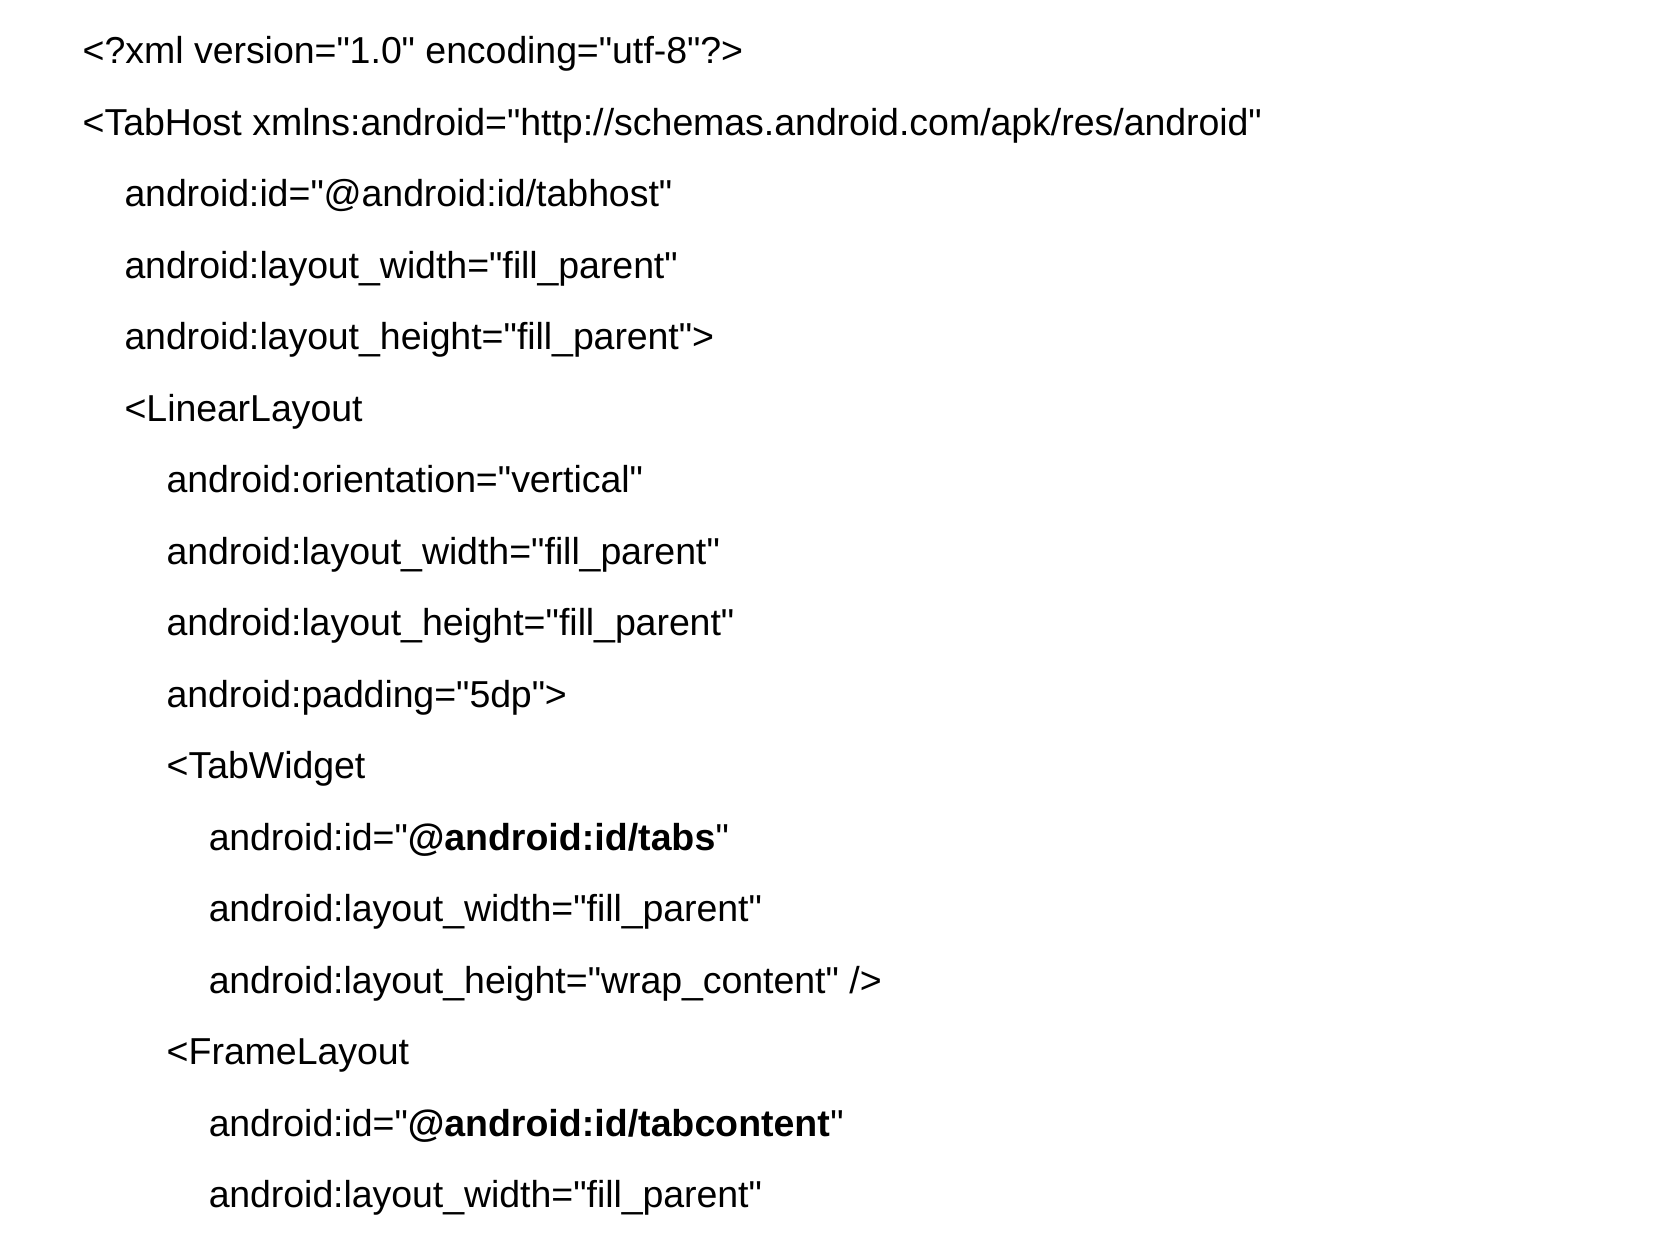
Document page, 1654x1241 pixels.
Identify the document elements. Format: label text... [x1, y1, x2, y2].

list <?xml version="1.0" encoding="utf-8"?> <TabHost xmlns:android="http://schemas.android.com/apk/res/android" android:id="@android:id/tabhost" android:layout_width="fill_parent" android:layout_height="fill_parent"> <LinearLayout android:orientation="vertical" android:layout_width="fill_parent" android:layout_height="fill_parent" android:padding="5dp"> <TabWidget android:id="@android:id/tabs" android:layout_width="fill_parent" android:layout_height="wrap_content" /> <FrameLayout android:id="@android:id/tabcontent" android:layout_width="fill_parent" android:layout_height="fill_parent" android:padding="5dp" /> </LinearLayout> </TabHost> [82, 29, 1571, 1241]
